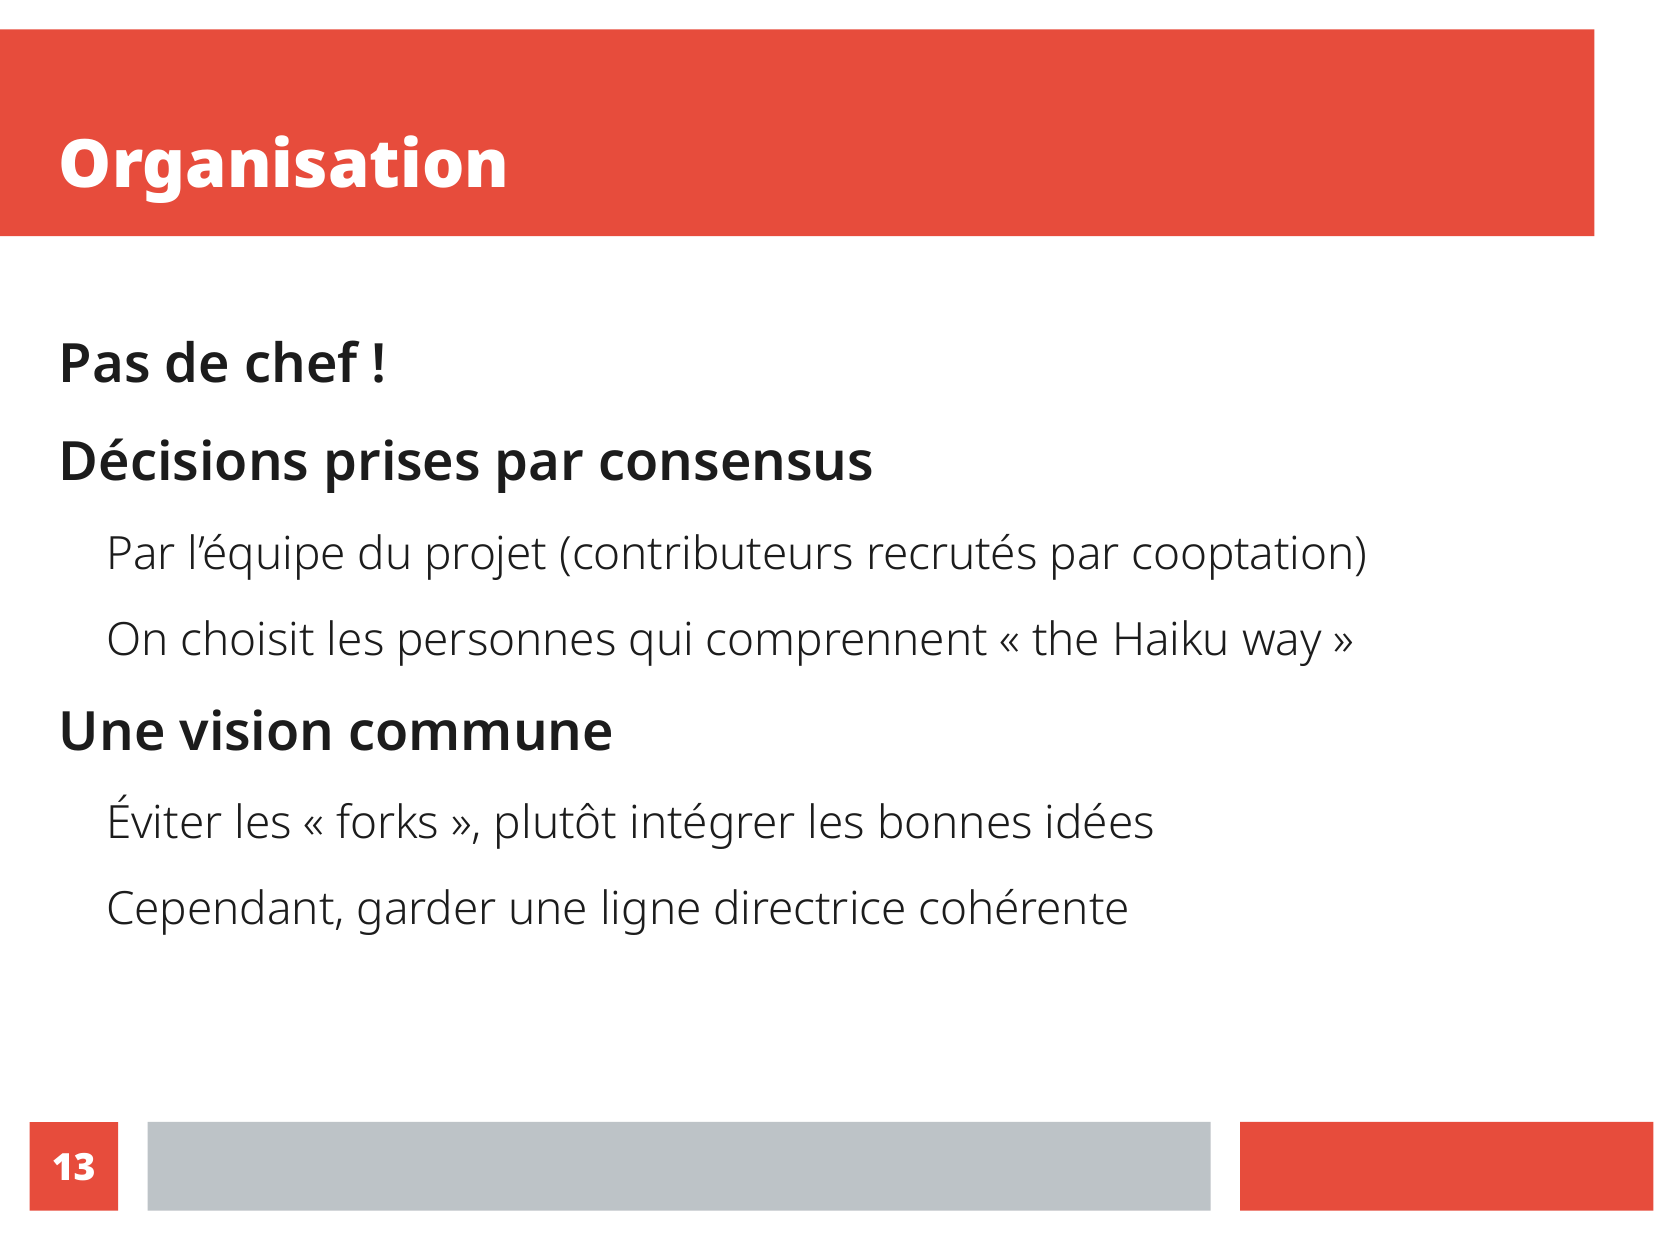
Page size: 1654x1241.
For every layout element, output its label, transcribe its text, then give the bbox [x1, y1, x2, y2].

list Pas de chef ! Décisions prises par consensus Par l’équipe du projet (contributeurs recrutés par cooptation) On choisit les personnes qui comprennent « the Haiku way » Une vision commune Éviter les « forks », plutôt intégrer les bonnes idées Cependant, garder une ligne directrice cohérente [59, 324, 1565, 1093]
title Organisation [59, 59, 1595, 207]
